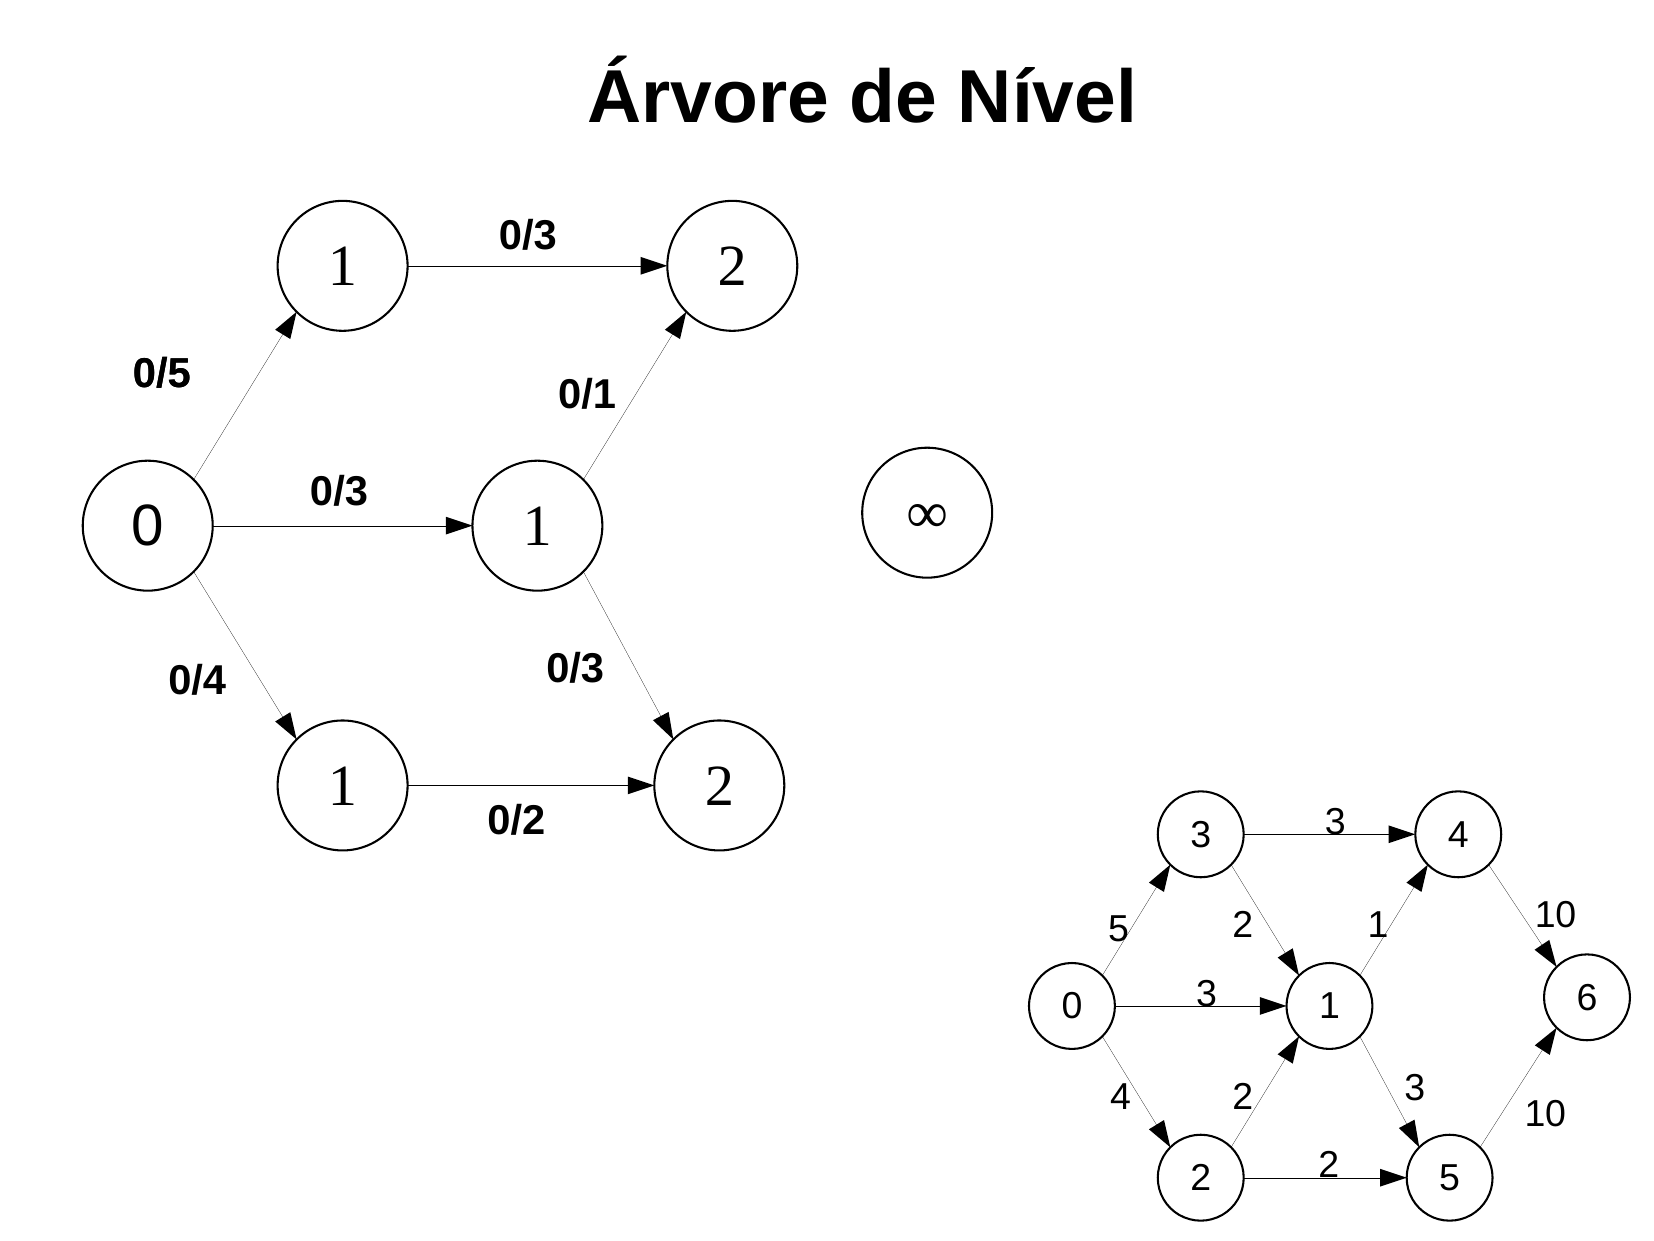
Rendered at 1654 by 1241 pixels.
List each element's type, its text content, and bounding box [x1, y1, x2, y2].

text_box 3 [1389, 1059, 1427, 1116]
text_box 0/3 [531, 637, 638, 700]
text_box 2 [1157, 1134, 1244, 1221]
text_box 0/3 [484, 204, 591, 266]
text_box 0/3 [295, 460, 402, 522]
text_box 0/5 [118, 342, 225, 404]
text_box 1 [1352, 895, 1390, 953]
text_box 10 [1509, 1084, 1596, 1142]
text_box Árvore de Nível [572, 47, 1153, 147]
text_box 0 [82, 460, 213, 591]
text_box 10 [1520, 885, 1595, 985]
text_box 2 [667, 200, 798, 331]
text_box 3 [1157, 791, 1244, 878]
text_box 0 [1028, 963, 1115, 1049]
text_box 2 [1217, 895, 1255, 953]
text_box 4 [1095, 1067, 1132, 1125]
text_box 2 [1217, 1067, 1255, 1125]
text_box 5 [1093, 900, 1131, 958]
text_box 5 [1406, 1134, 1493, 1221]
text_box 6 [1544, 955, 1630, 1041]
text_box 6 [1582, 996, 1592, 1008]
text_box 1 [472, 460, 603, 591]
text_box 4 [1415, 791, 1502, 878]
text_box 2 [1303, 1136, 1341, 1194]
text_box 0/4 [153, 649, 260, 711]
text_box 1 [277, 720, 408, 851]
text_box 0/2 [472, 789, 579, 851]
text_box 2 [654, 720, 785, 851]
text_box 1 [1286, 963, 1373, 1049]
text_box 0/1 [543, 363, 650, 426]
text_box 3 [1310, 792, 1347, 850]
text_box 1 [277, 200, 408, 331]
text_box ∞ [862, 447, 993, 578]
text_box 3 [1181, 964, 1218, 1022]
